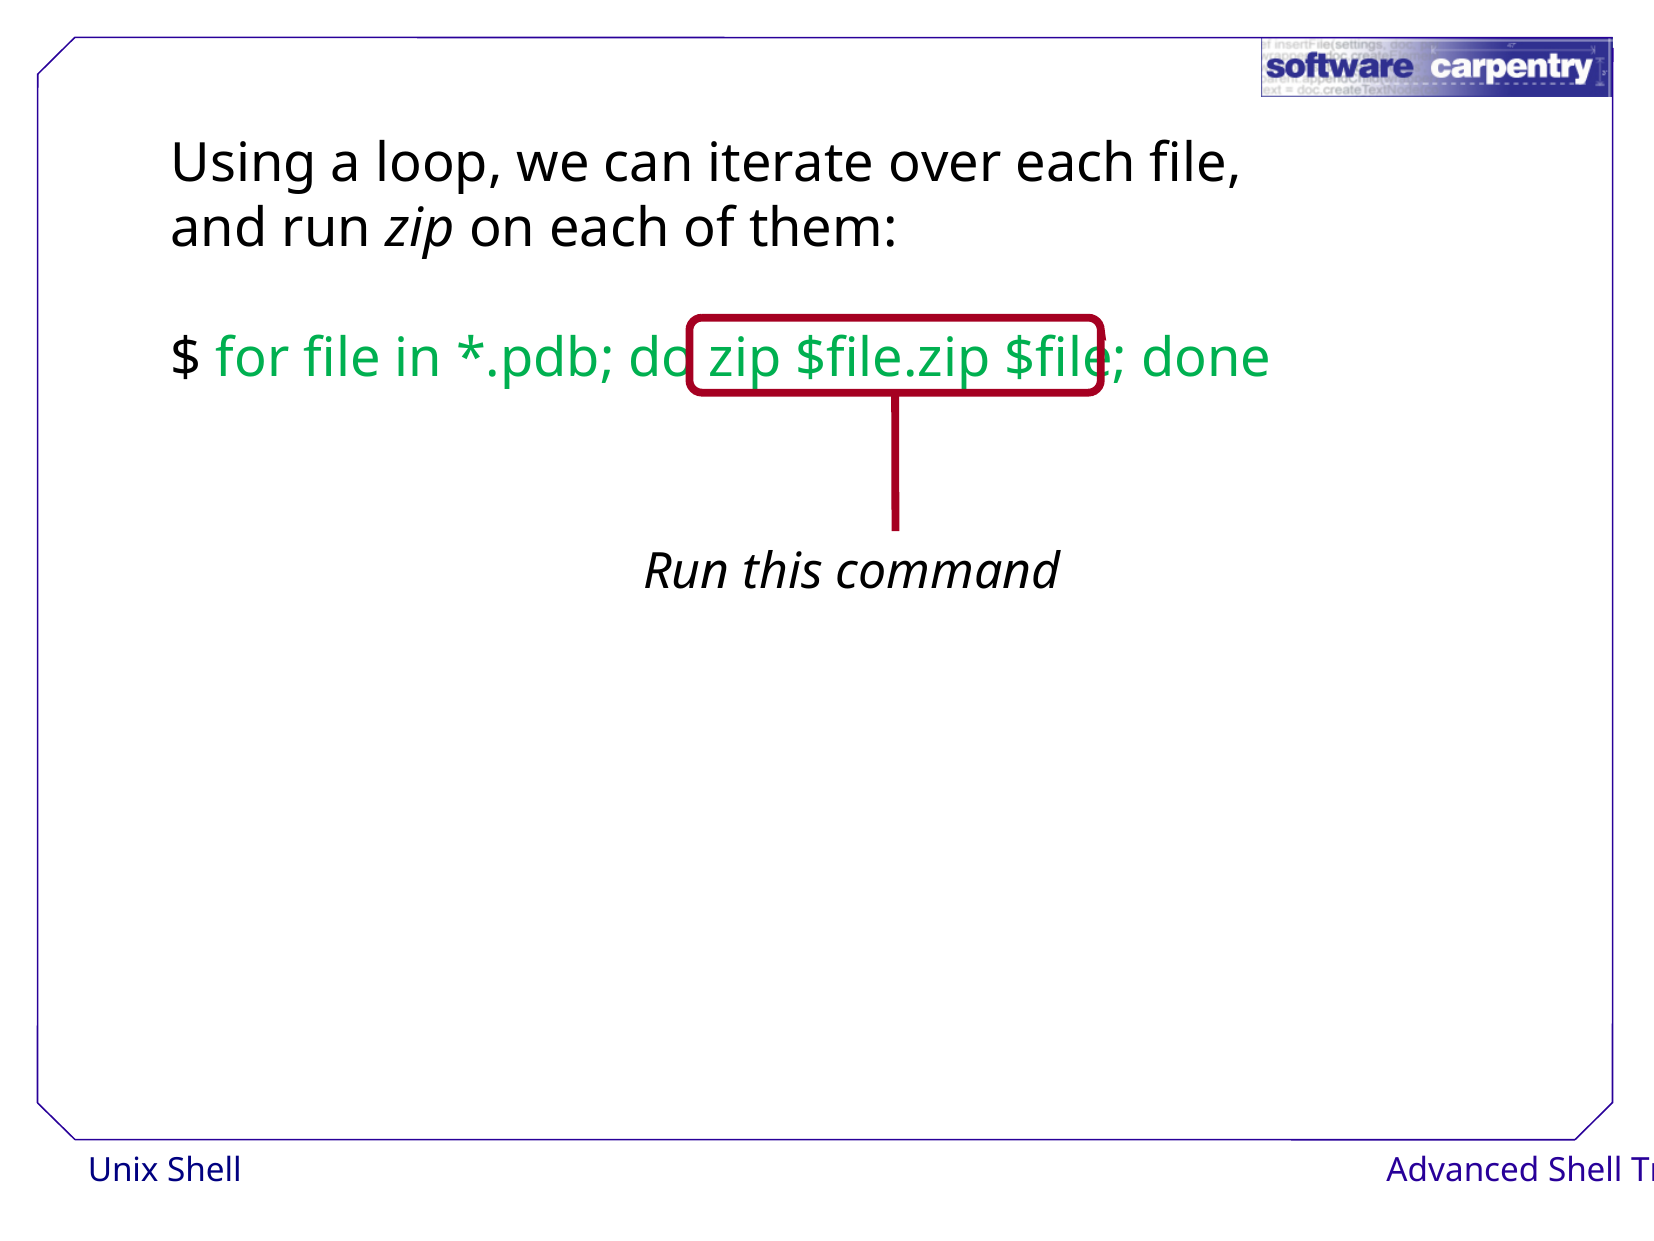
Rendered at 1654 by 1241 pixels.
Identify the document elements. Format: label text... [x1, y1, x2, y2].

text_box Using a loop, we can iterate over each file, and run zip on each of them: $ for file in *.pdb; do zip $file.zip $file; done [155, 119, 1546, 395]
picture [1261, 39, 1613, 97]
text_box Using a loop, we can iterate over each file, and run zip on each of them: $ for file in *.pdb; do zip $file.zip $file; done [694, 322, 1096, 388]
text_box Run this command [628, 531, 1092, 607]
